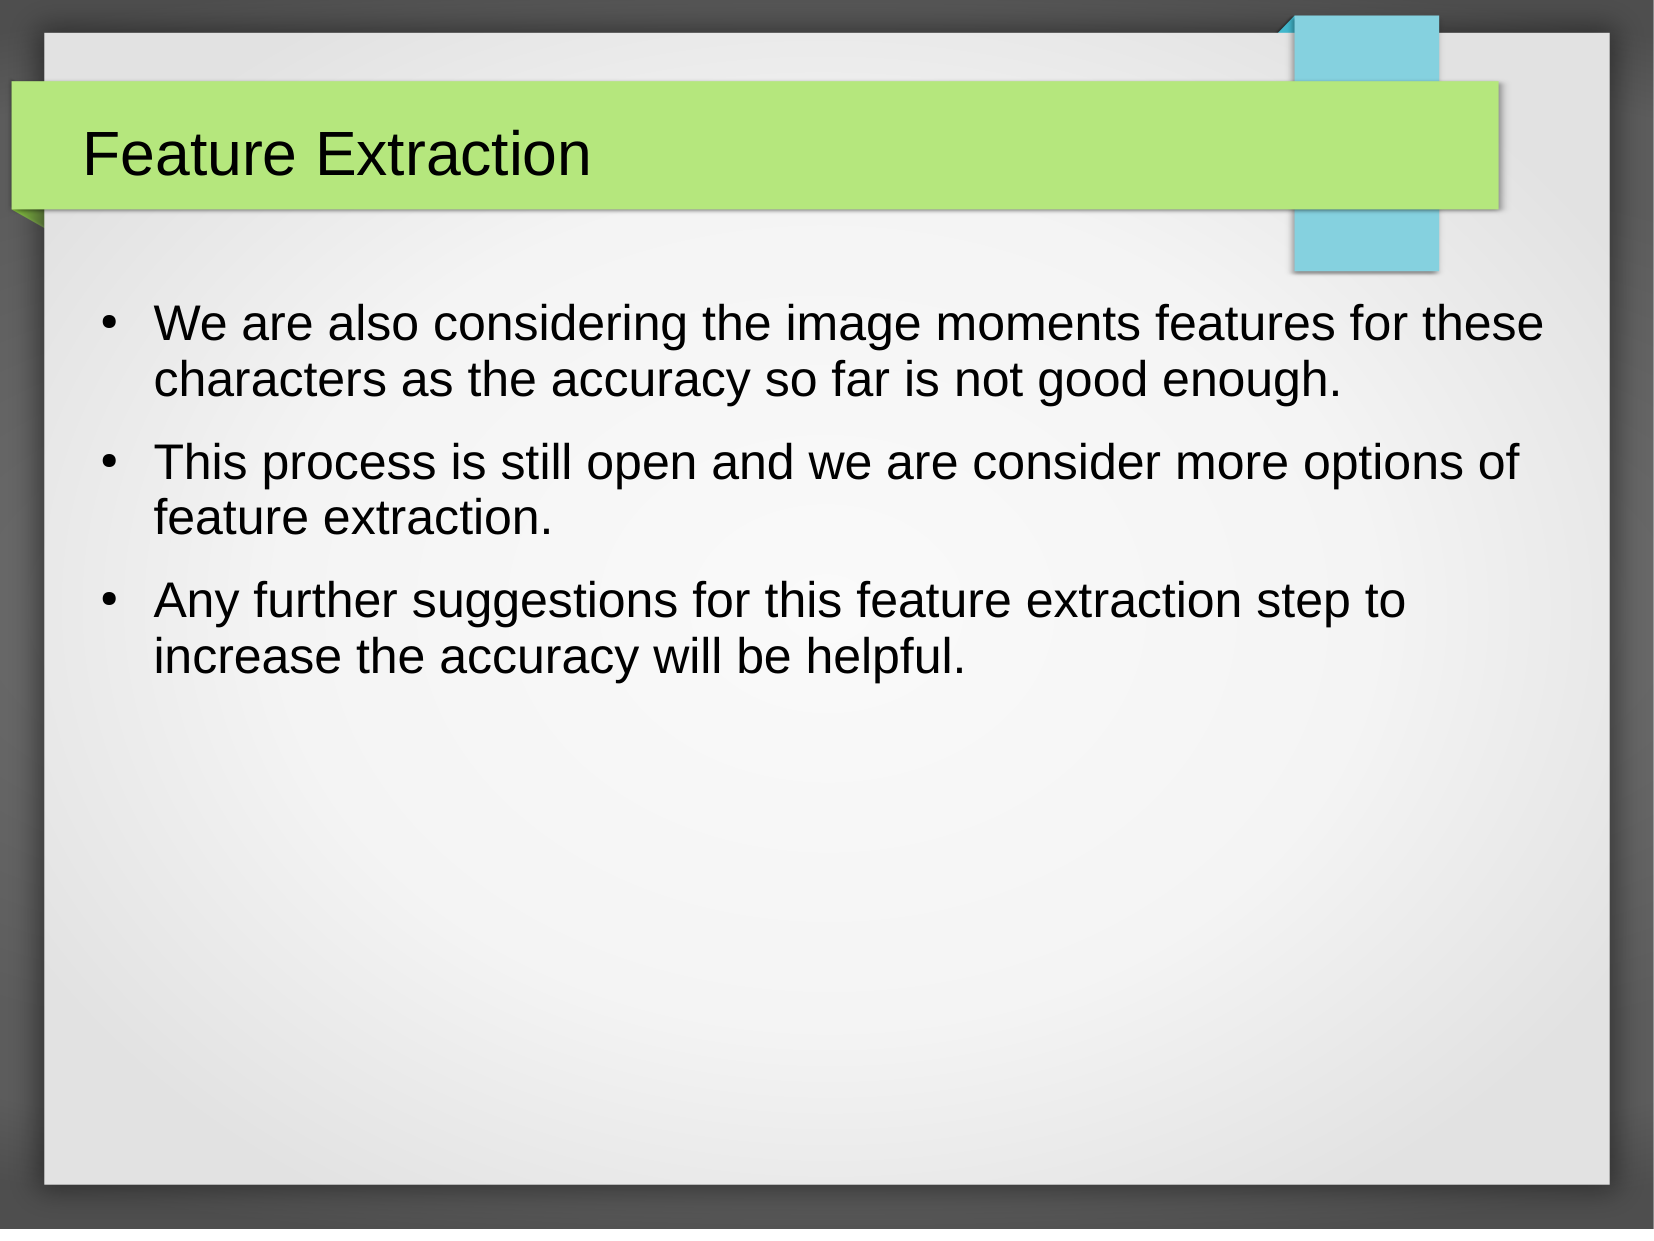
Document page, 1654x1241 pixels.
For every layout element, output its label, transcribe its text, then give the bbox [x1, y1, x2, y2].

title Feature Extraction [82, 94, 1264, 213]
list We are also considering the image moments features for these characters as the accuracy so far is not good enough. This process is still open and we are consider more options of feature extraction. Any further suggestions for this feature extraction step to increase the accuracy will be helpful. [82, 295, 1571, 1015]
picture [0, 0, 1654, 1229]
